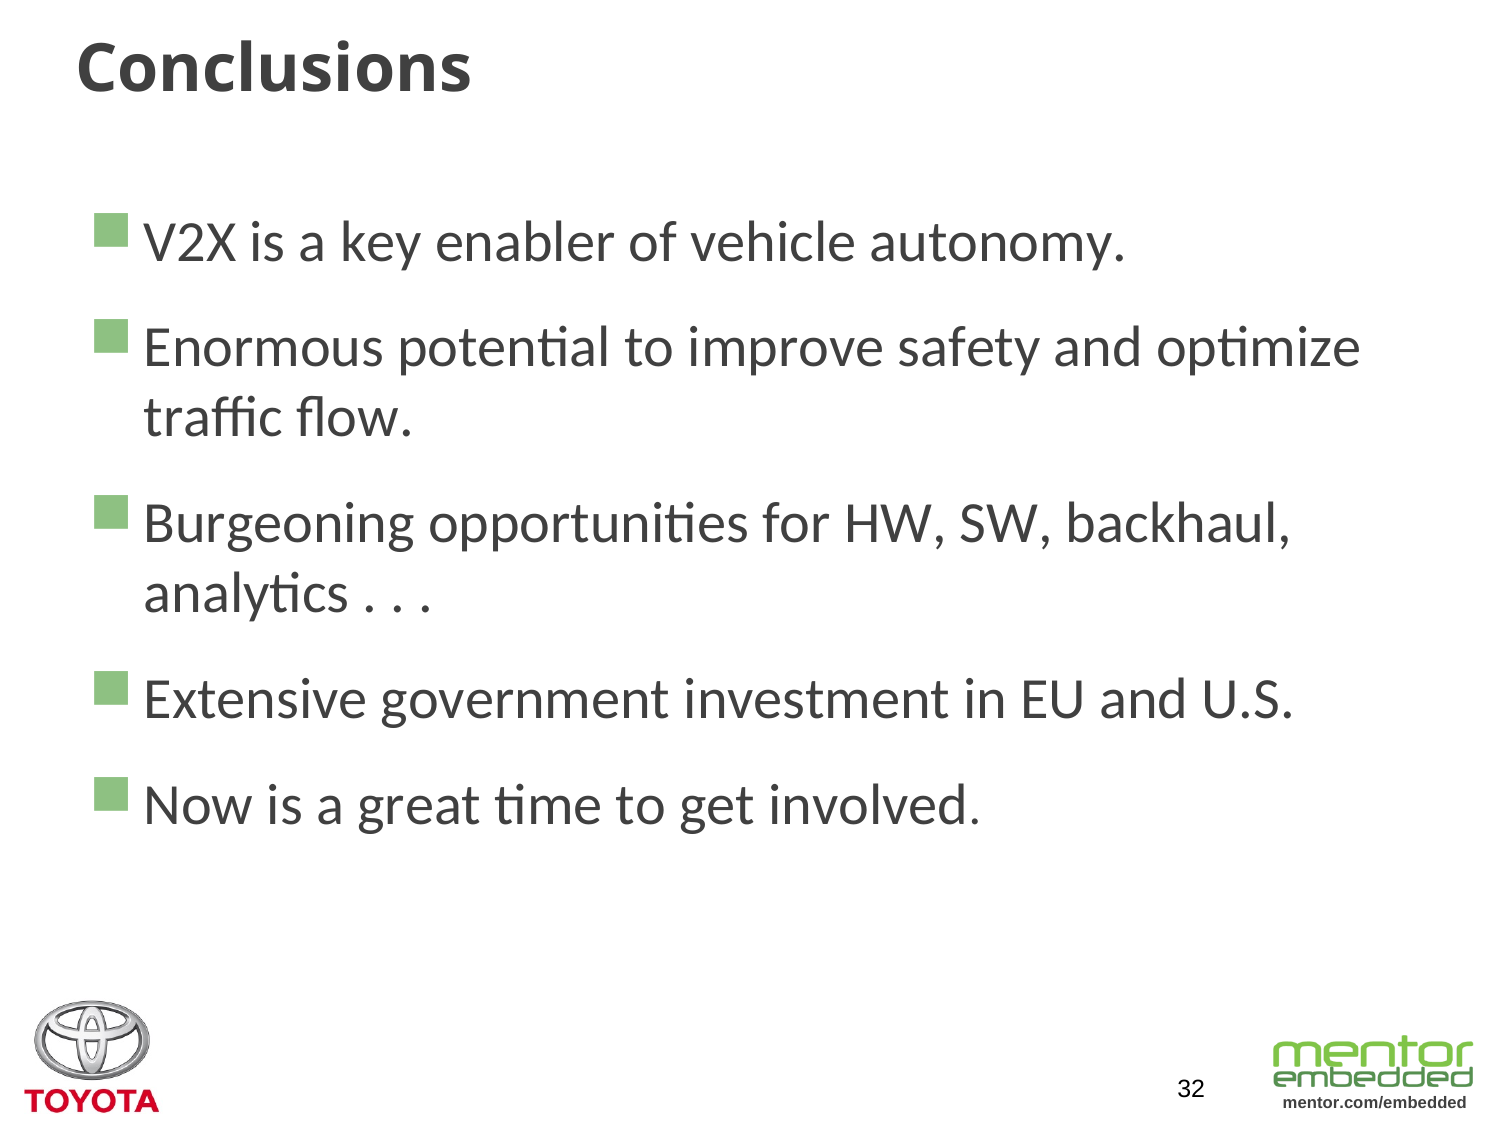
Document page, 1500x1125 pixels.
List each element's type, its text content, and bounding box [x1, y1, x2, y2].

picture [1268, 1030, 1476, 1092]
picture [24, 998, 163, 1114]
text_box V2X is a key enabler of vehicle autonomy. Enormous potential to improve safety and optimize traffic flow. Burgeoning opportunities for HW, SW, backhaul, analytics . . . Extensive government investment in EU and U.S. Now is a great time to get involved. [14, 195, 1456, 919]
text_box Conclusions [0, 0, 1500, 113]
